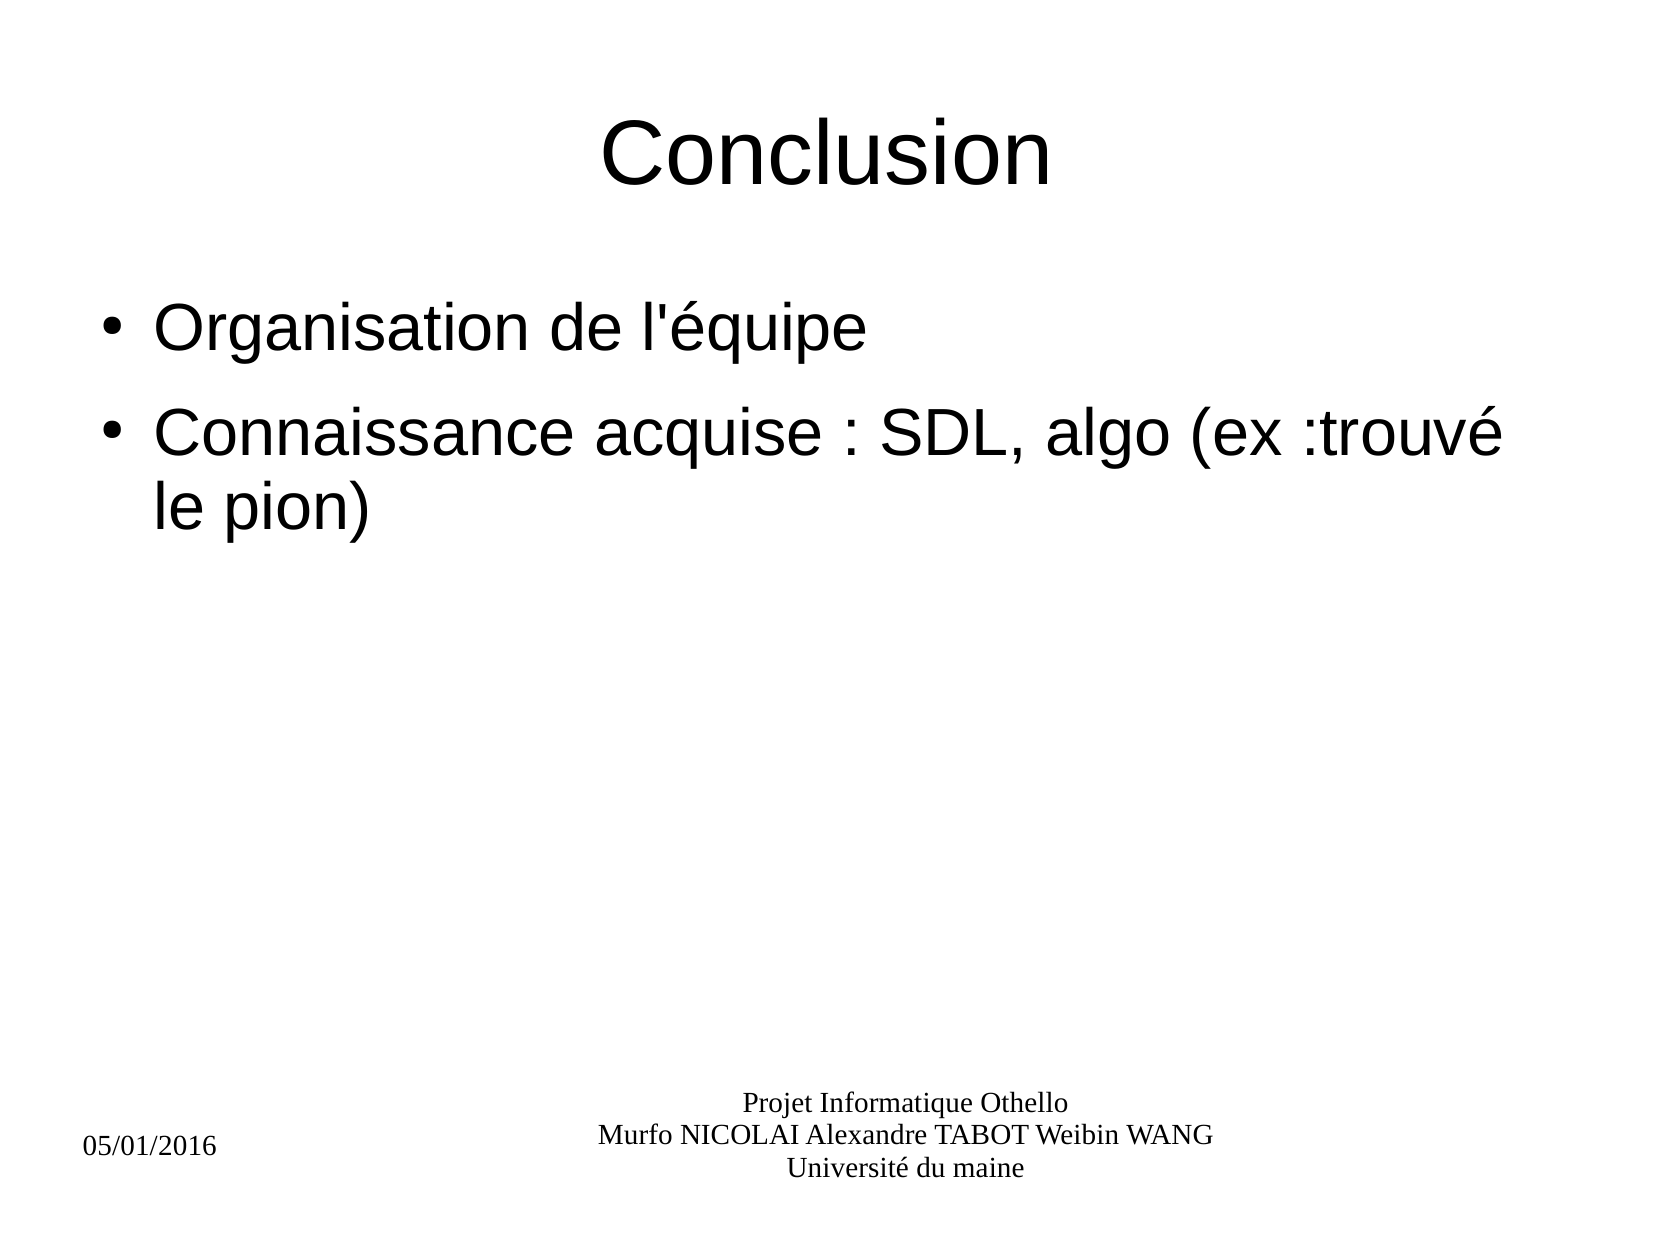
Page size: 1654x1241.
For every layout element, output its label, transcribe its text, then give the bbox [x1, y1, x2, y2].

title Conclusion [82, 49, 1571, 257]
list Organisation de l'équipe Connaissance acquise : SDL, algo (ex :trouvé le pion) [82, 290, 1571, 1010]
